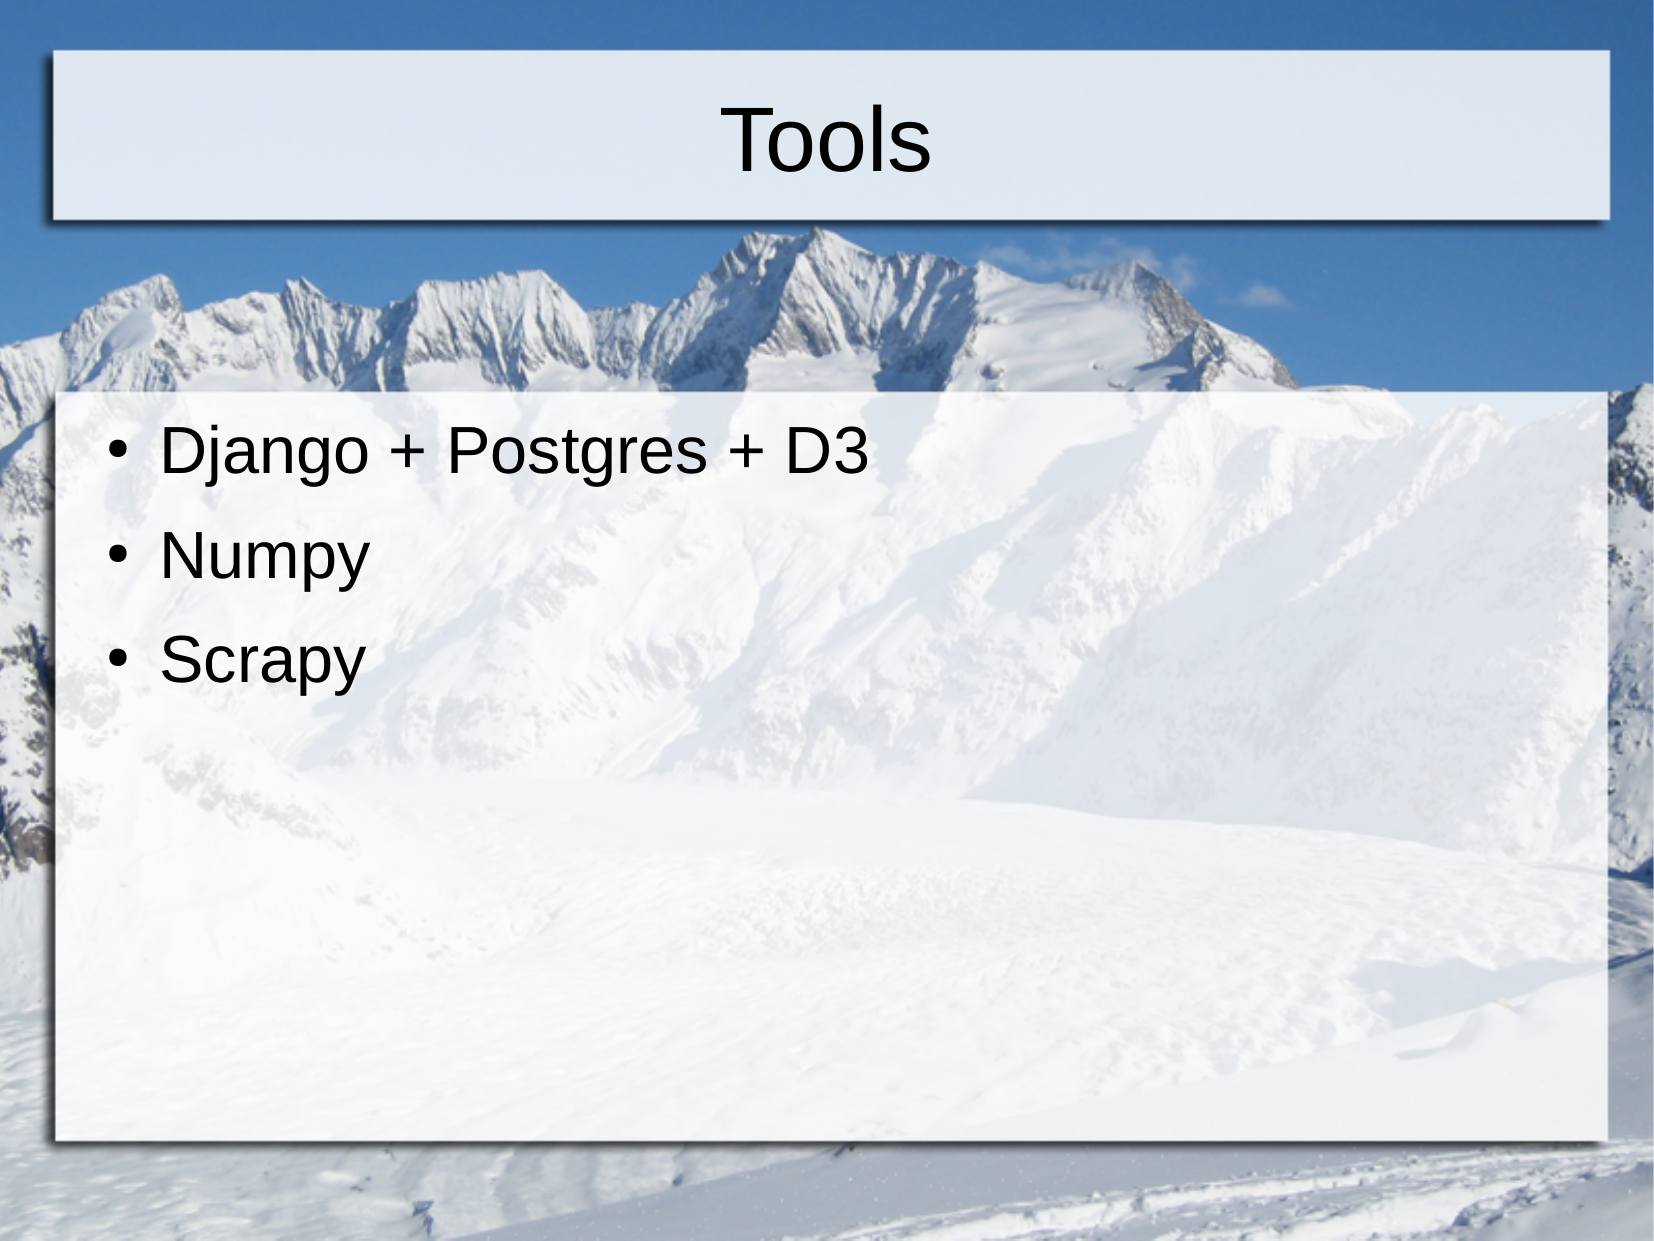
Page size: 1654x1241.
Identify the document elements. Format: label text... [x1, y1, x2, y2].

picture [0, 0, 1654, 1241]
title Tools [59, 61, 1595, 219]
list Django + Postgres + D3 Numpy Scrapy [88, 413, 1571, 1232]
